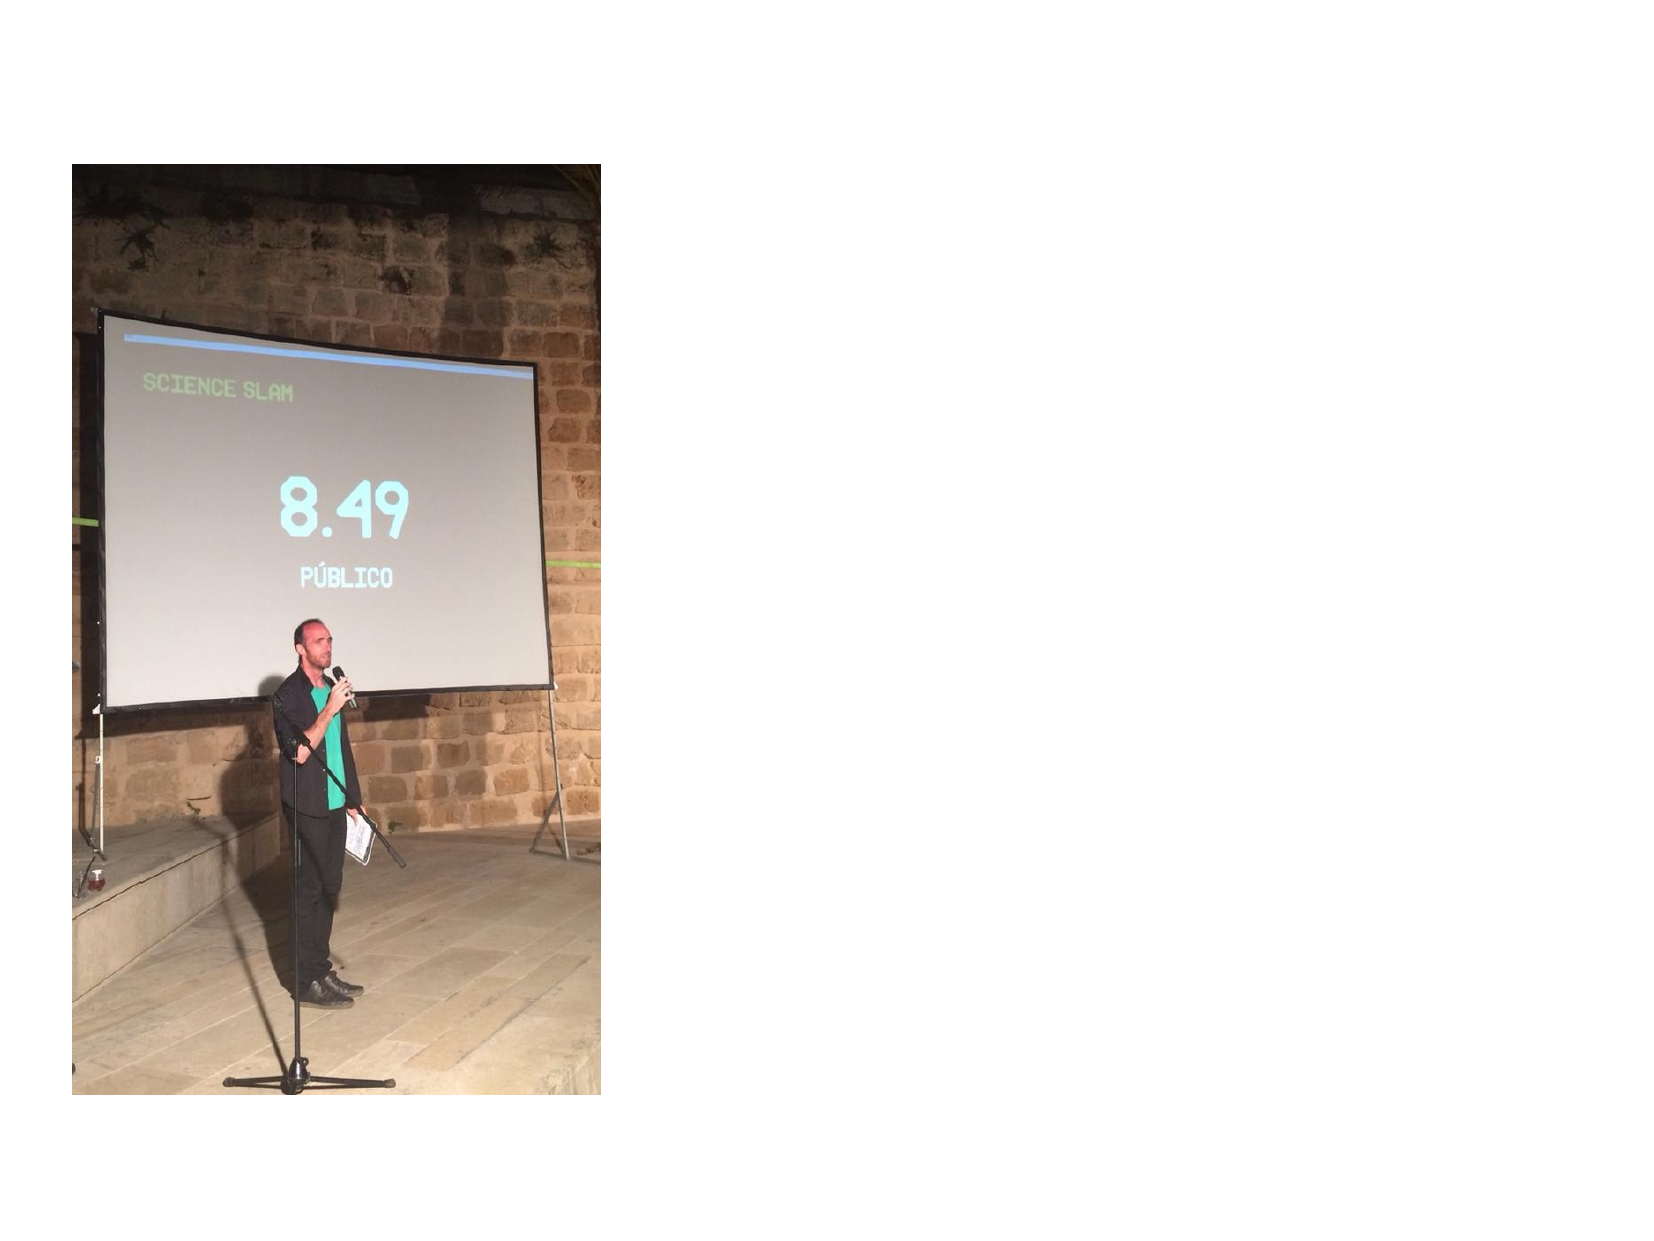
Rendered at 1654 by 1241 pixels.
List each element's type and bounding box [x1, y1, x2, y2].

picture [72, 164, 601, 1096]
